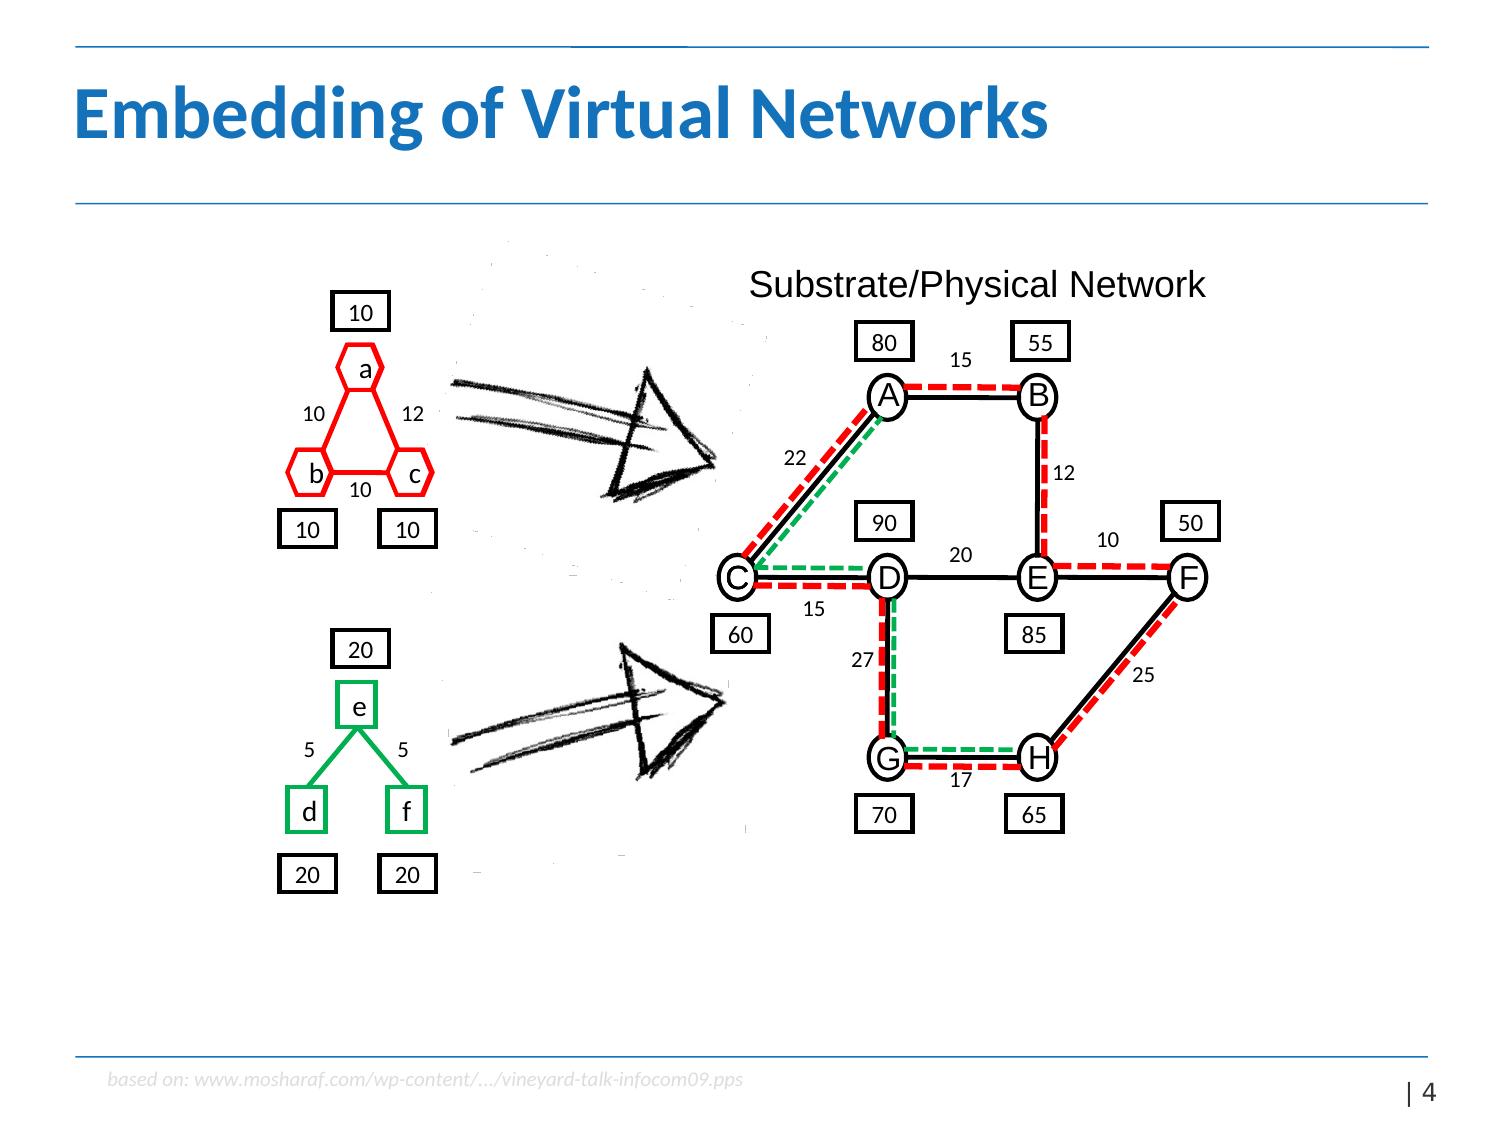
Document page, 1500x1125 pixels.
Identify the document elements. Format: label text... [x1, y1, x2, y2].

text_box 12 [386, 390, 444, 434]
text_box 17 [934, 757, 992, 801]
text_box 20 [934, 532, 992, 576]
text_box 5 [382, 727, 427, 771]
text_box 27 [836, 637, 894, 681]
text_box 85 [1006, 614, 1063, 653]
text_box C [710, 552, 749, 604]
text_box 10 [333, 466, 392, 510]
text_box 15 [934, 337, 992, 381]
text_box 10 [379, 509, 436, 548]
text_box 5 [288, 727, 333, 771]
text_box 70 [856, 794, 913, 833]
text_box 12 [1037, 449, 1096, 493]
text_box 10 [279, 509, 336, 548]
text_box 90 [856, 502, 913, 540]
text_box 25 [1117, 652, 1175, 696]
picture [405, 238, 767, 873]
text_box d [287, 787, 325, 833]
text_box 65 [1006, 794, 1063, 833]
text_box Substrate/Physical Network [733, 256, 1261, 314]
text_box 20 [379, 854, 436, 893]
text_box 80 [856, 322, 913, 360]
text_box 20 [279, 854, 336, 893]
text_box 10 [1081, 517, 1139, 561]
text_box A [862, 368, 901, 421]
text_box H [1013, 731, 1051, 784]
text_box E [1011, 552, 1050, 604]
text_box B [1013, 368, 1051, 421]
text_box a [337, 344, 382, 390]
text_box e [337, 682, 375, 728]
text_box f [387, 787, 425, 833]
text_box 10 [332, 292, 389, 330]
text_box c [390, 449, 432, 495]
text_box 10 [287, 390, 346, 434]
text_box F [1164, 552, 1202, 604]
text_box G [860, 732, 899, 785]
text_box | <number> [1102, 1068, 1453, 1111]
text_box 20 [332, 629, 389, 668]
text_box Embedding of Virtual Networks [67, 67, 1134, 182]
text_box 22 [768, 434, 827, 478]
text_box based on: www.mosharaf.com/wp-content/.../vineyard-talk-infocom09.pps [92, 1048, 903, 1109]
text_box D [862, 552, 901, 604]
text_box 15 [787, 585, 846, 629]
text_box b [287, 449, 332, 495]
text_box 50 [1162, 502, 1219, 540]
text_box 55 [1012, 322, 1069, 360]
text_box 60 [712, 614, 769, 653]
